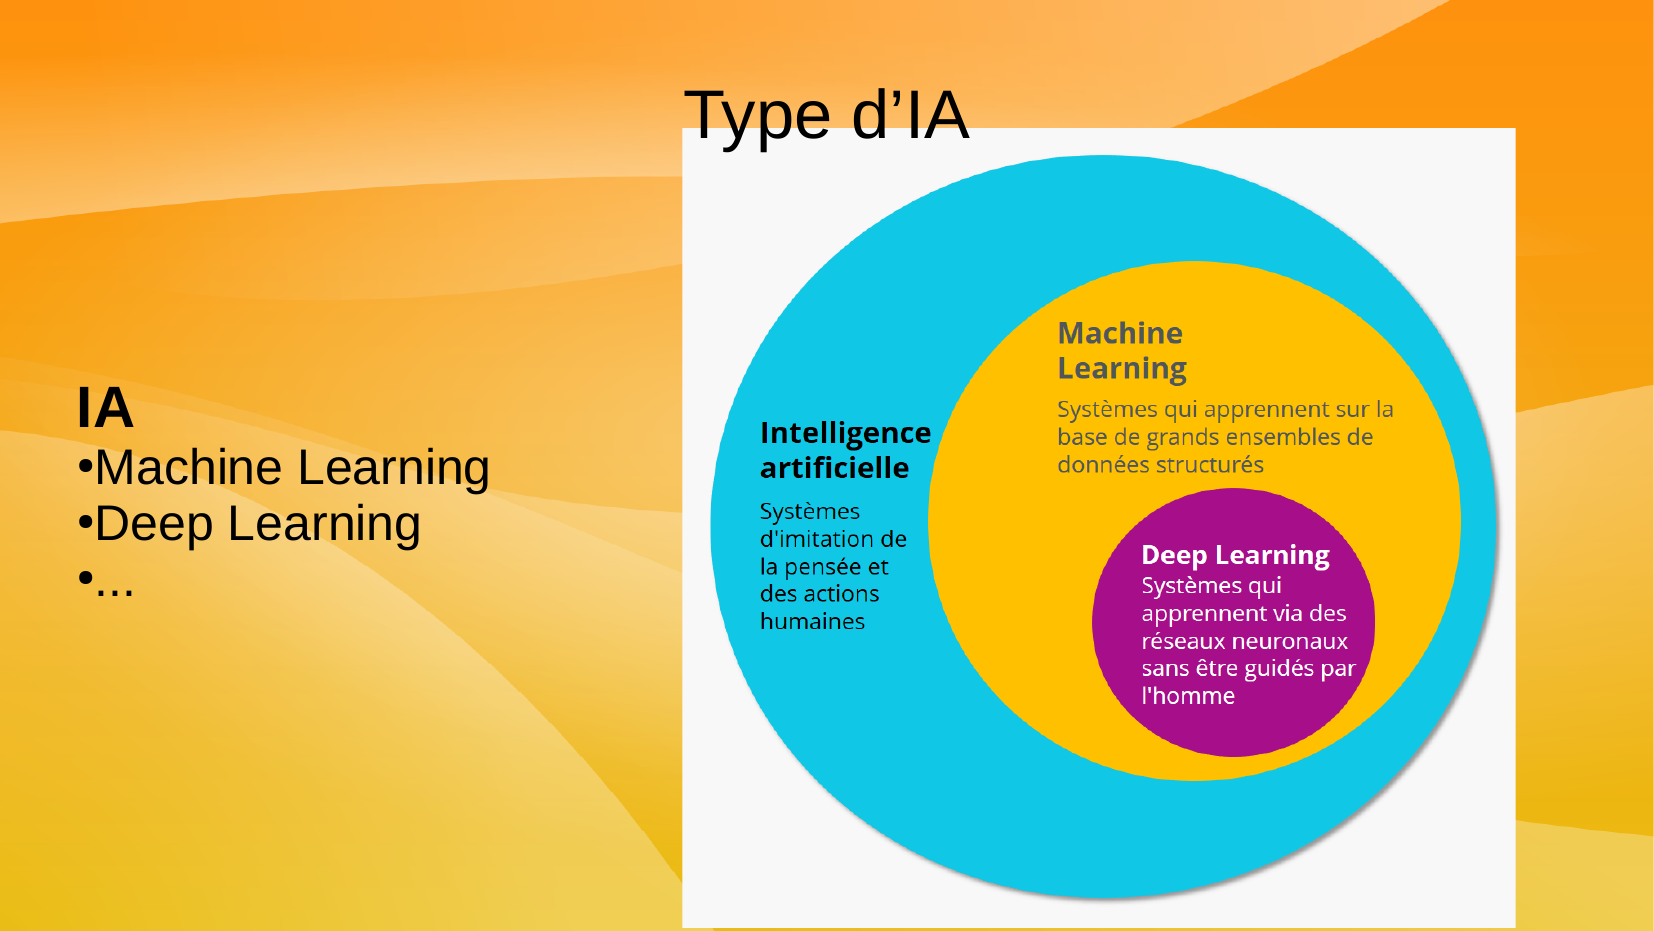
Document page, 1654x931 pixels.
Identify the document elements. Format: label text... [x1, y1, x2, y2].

title Type d’IA [82, 37, 1571, 193]
subtitle IA Machine Learning Deep Learning ... [76, 179, 1565, 928]
picture [0, 0, 1654, 931]
